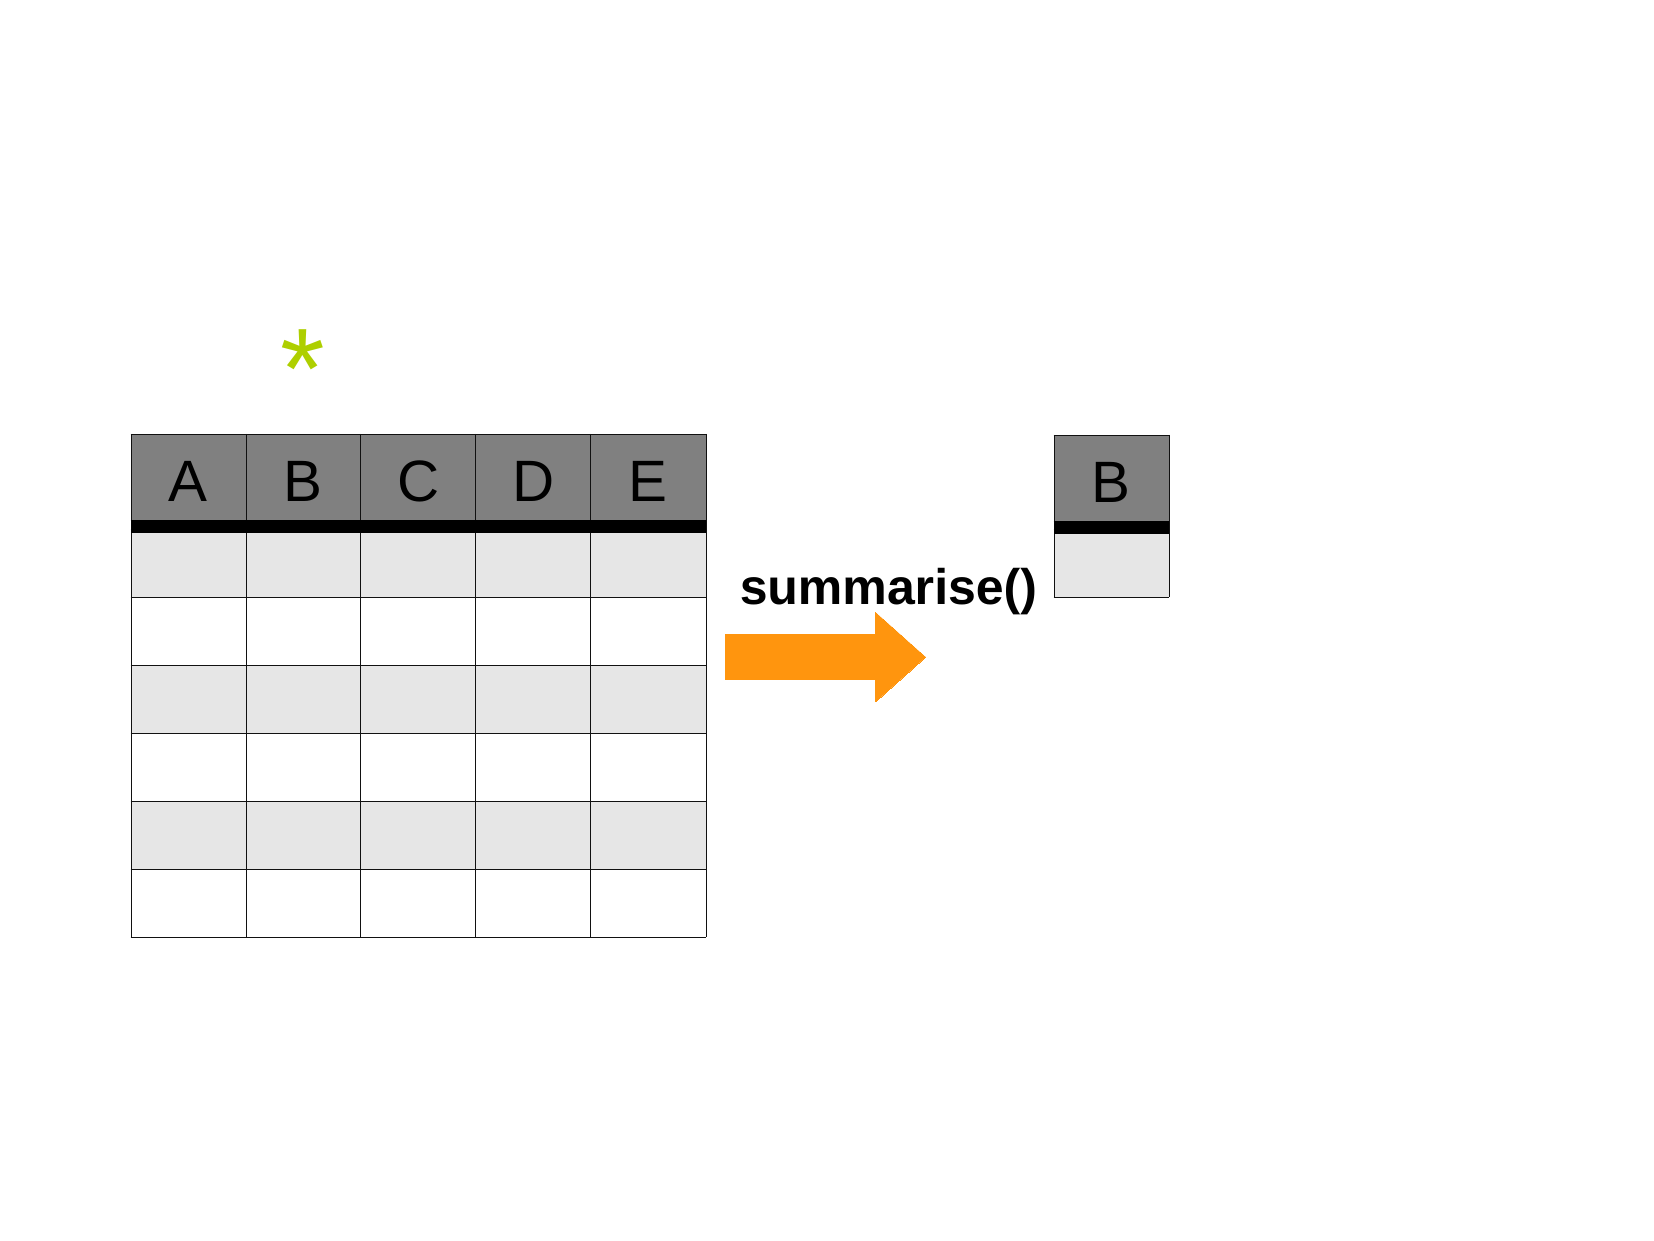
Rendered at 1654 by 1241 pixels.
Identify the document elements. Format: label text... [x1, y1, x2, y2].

table_cell [247, 802, 360, 869]
text_box summarise() [725, 551, 1260, 679]
table_cell [247, 870, 360, 937]
table_cell [591, 598, 706, 665]
table_cell [247, 533, 360, 597]
table_cell [591, 533, 706, 597]
table_cell [1055, 534, 1169, 551]
table_cell [247, 666, 360, 733]
text_box * [265, 297, 340, 441]
table_cell [247, 598, 360, 665]
table_cell [476, 734, 590, 801]
table_cell [476, 598, 590, 665]
table_cell [591, 666, 706, 733]
table_cell [361, 666, 475, 733]
table_cell [361, 870, 475, 937]
table_cell [132, 666, 246, 733]
table_cell [132, 734, 246, 801]
table_cell [476, 666, 590, 733]
text_box [725, 679, 902, 702]
table_cell [361, 734, 475, 801]
table_cell [476, 533, 590, 597]
table_cell [591, 870, 706, 937]
table_header B [1055, 436, 1169, 521]
table_cell [132, 598, 246, 665]
table_header B [247, 435, 360, 520]
table_cell [247, 734, 360, 801]
table_cell [361, 598, 475, 665]
table_cell [361, 802, 475, 869]
table_cell [476, 802, 590, 869]
table_cell [361, 533, 475, 597]
table_cell [132, 870, 246, 937]
table_cell [476, 870, 590, 937]
table_cell [591, 802, 706, 869]
table_header D [476, 435, 590, 520]
table_header C [361, 435, 475, 520]
table_header A [132, 435, 246, 520]
table_cell [591, 734, 706, 801]
table_header E [591, 435, 706, 520]
table_cell [132, 802, 246, 869]
table_cell [132, 533, 246, 597]
